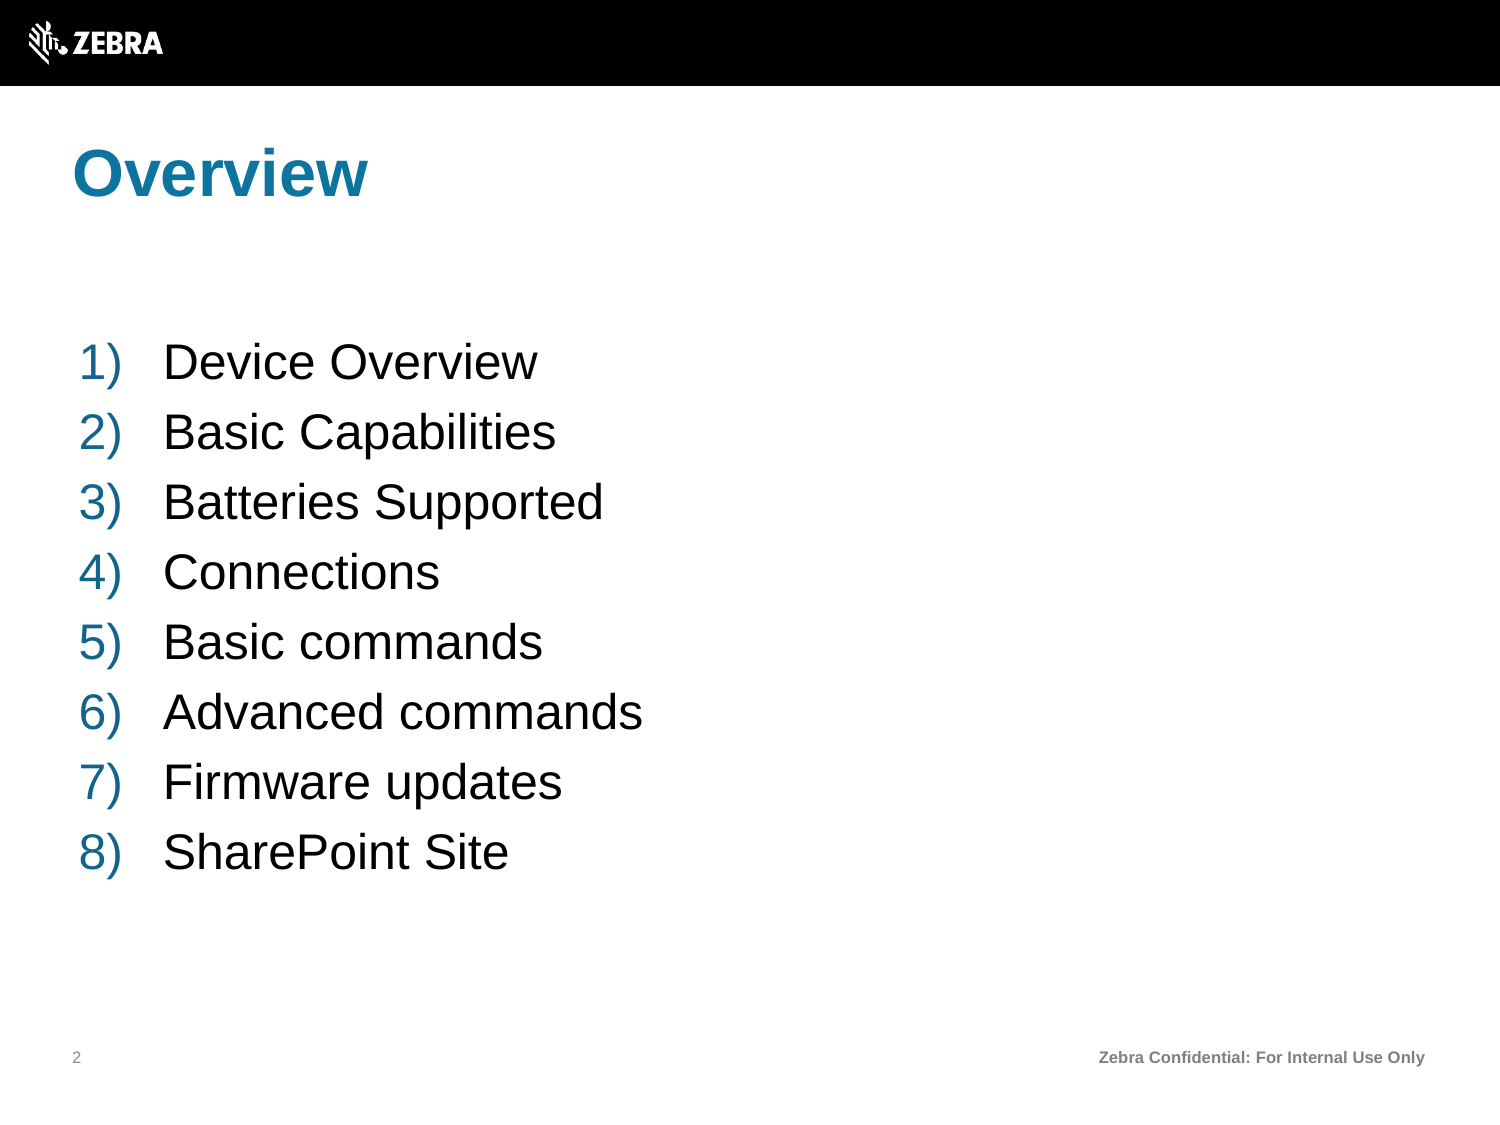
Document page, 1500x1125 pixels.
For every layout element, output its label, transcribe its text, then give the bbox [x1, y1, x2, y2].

slide_number <number> [56, 1026, 407, 1087]
footer Zebra Confidential: For Internal Use Only [965, 1026, 1441, 1087]
title Overview [56, 121, 1430, 217]
list Device Overview Basic Capabilities Batteries Supported Connections Basic commands Advanced commands Firmware updates SharePoint Site [63, 251, 1437, 968]
picture [29, 21, 163, 65]
